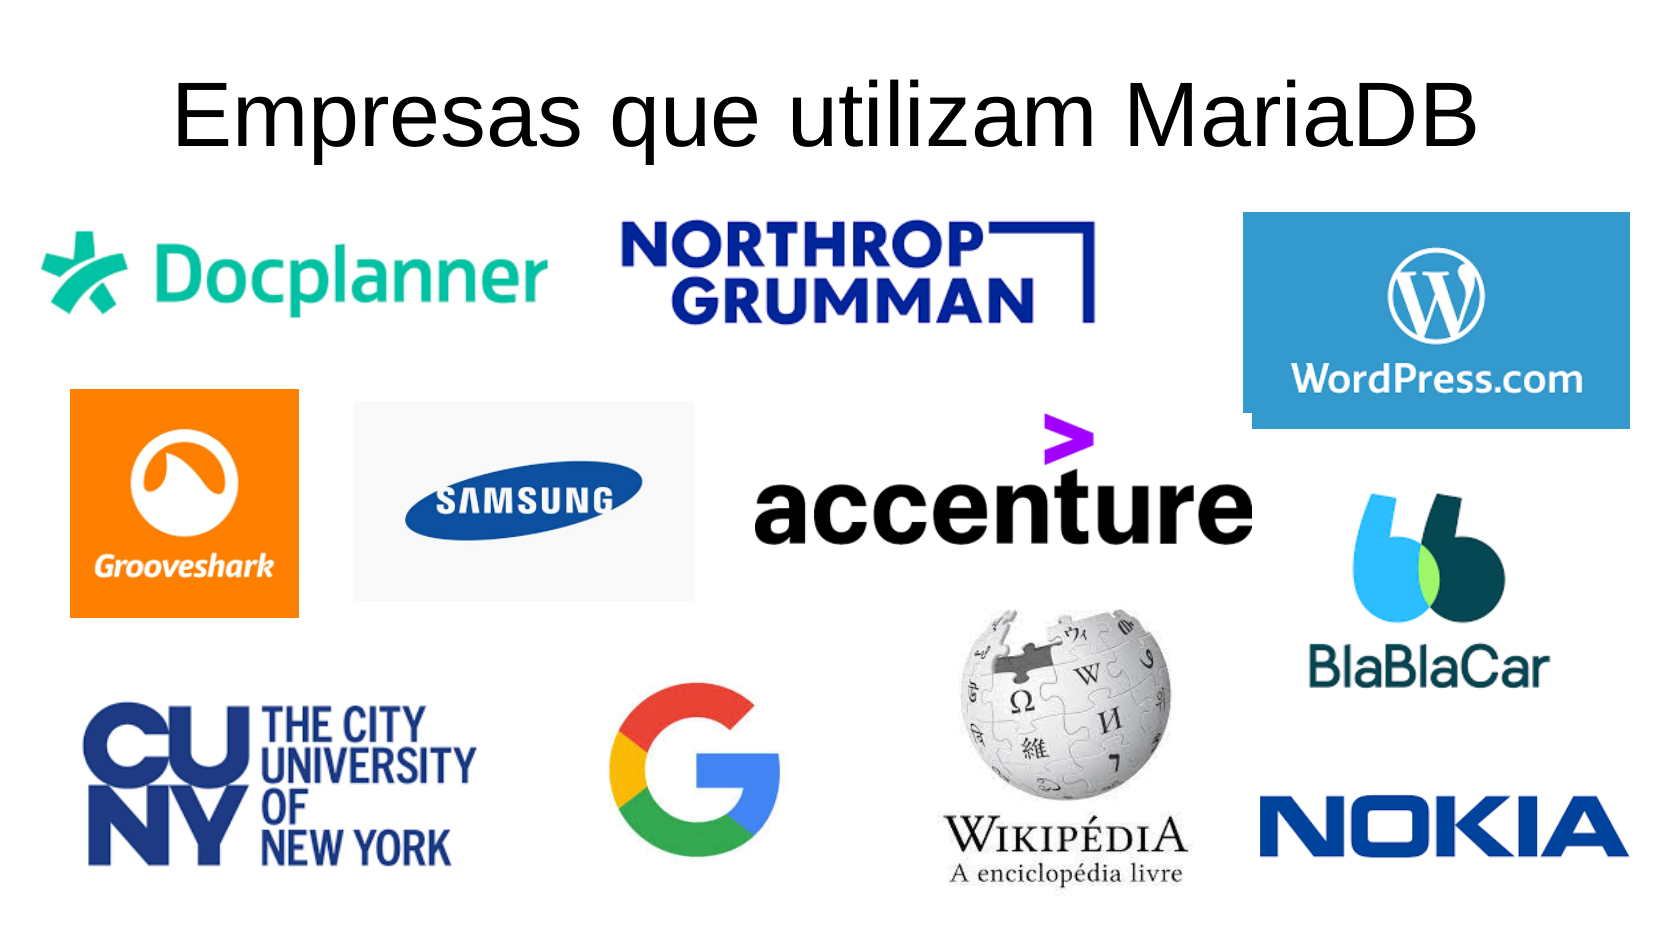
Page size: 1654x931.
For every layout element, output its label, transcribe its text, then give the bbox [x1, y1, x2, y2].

picture [28, 171, 561, 378]
picture [59, 637, 500, 918]
picture [927, 578, 1205, 898]
picture [70, 389, 299, 618]
picture [578, 177, 1139, 368]
picture [755, 212, 1630, 931]
title Empresas que utilizam MariaDB [82, 37, 1571, 193]
picture [562, 637, 827, 902]
picture [354, 401, 694, 601]
